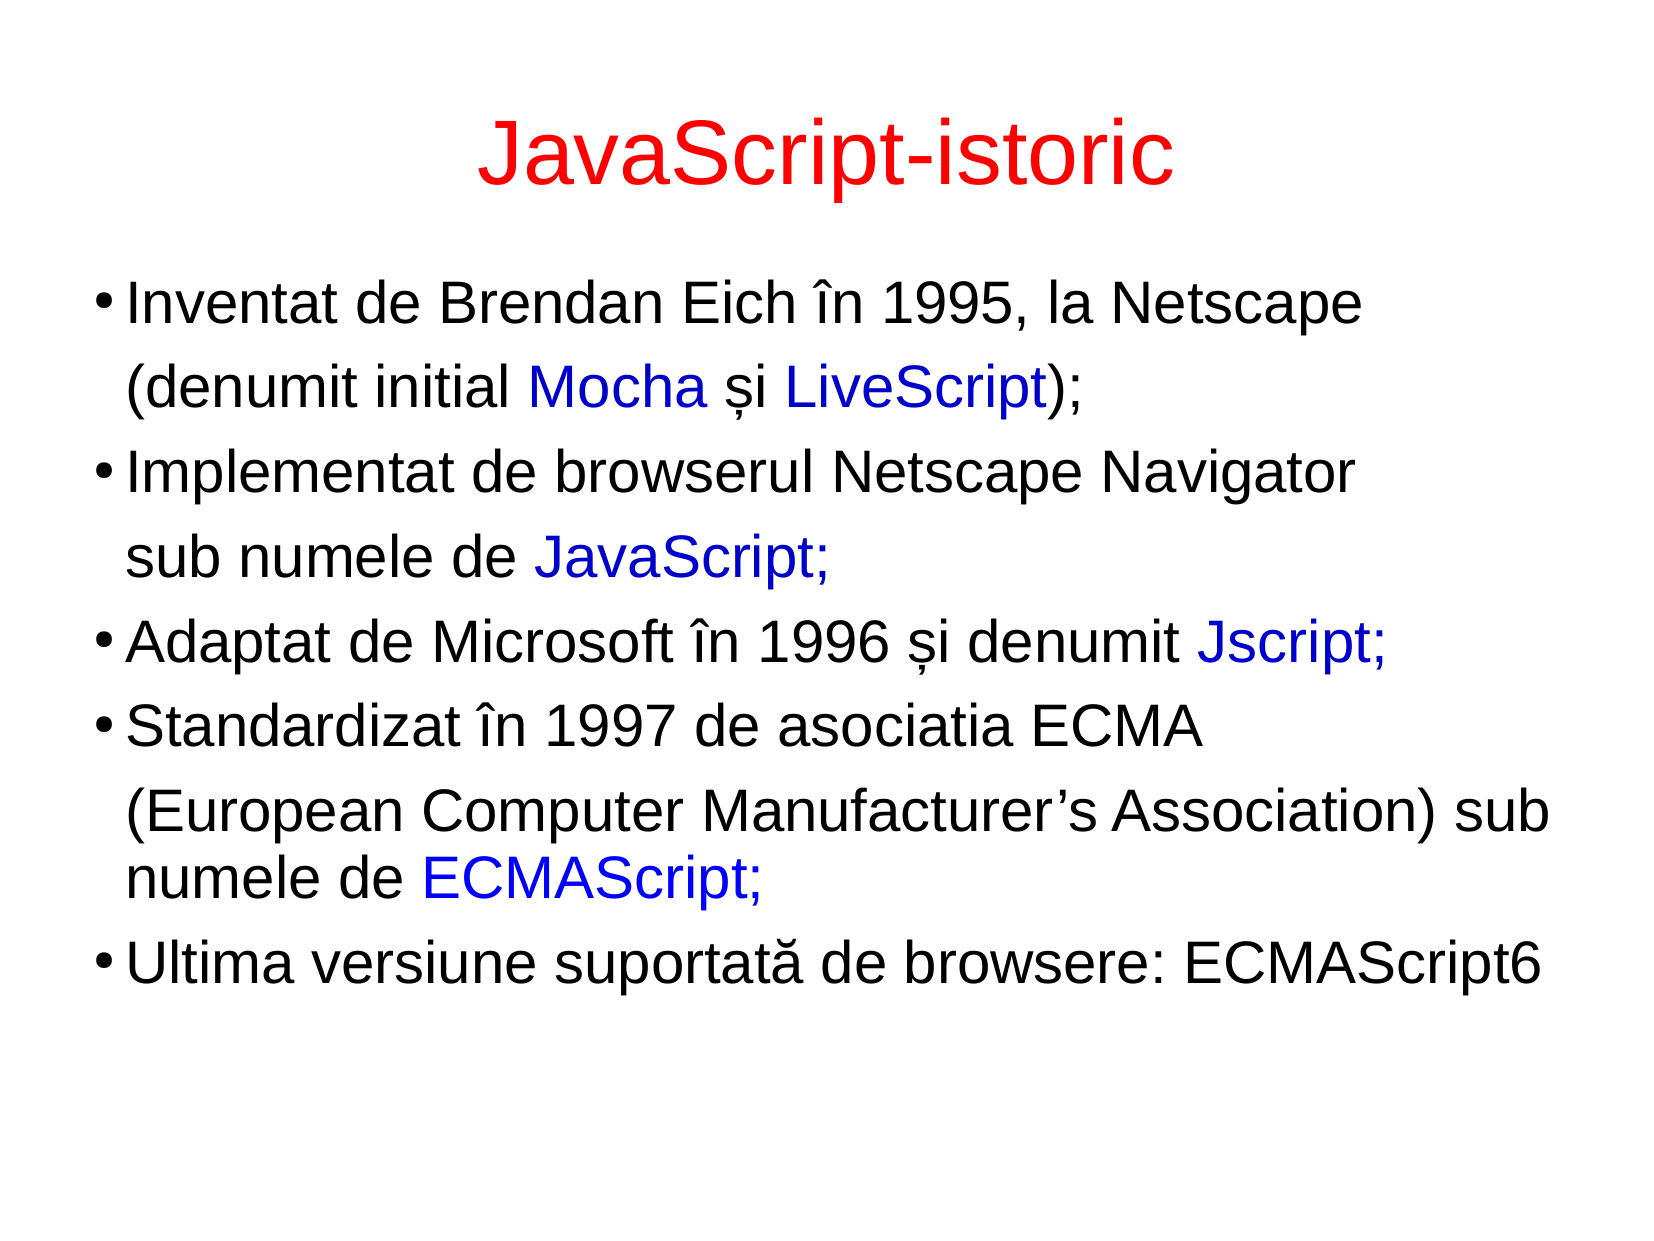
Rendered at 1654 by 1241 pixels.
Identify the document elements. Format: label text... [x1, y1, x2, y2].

list Inventat de Brendan Eich în 1995, la Netscape (denumit initial Mocha și LiveScript); Implementat de browserul Netscape Navigator sub numele de JavaScript; Adaptat de Microsoft în 1996 și denumit Jscript; Standardizat în 1997 de asociatia ECMA (European Computer Manufacturer’s Association) sub numele de ECMAScript; Ultima versiune suportată de browsere: ECMAScript6 [82, 269, 1571, 1163]
title JavaScript-istoric [82, 49, 1571, 257]
